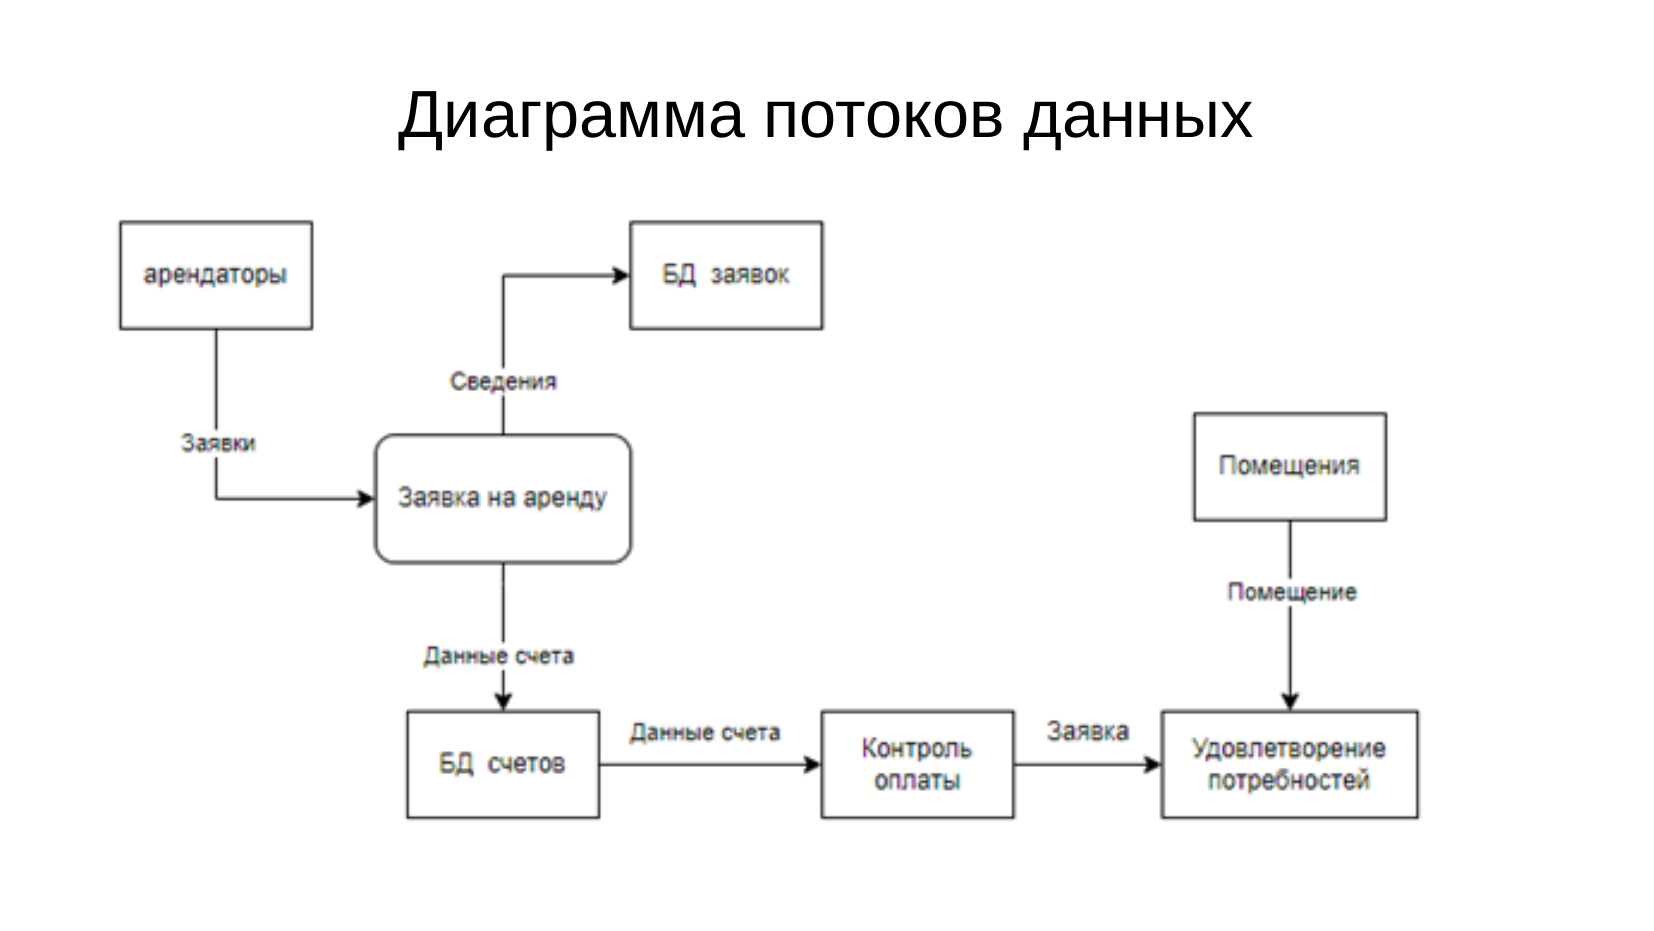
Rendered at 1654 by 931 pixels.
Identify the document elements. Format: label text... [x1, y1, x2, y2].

title Диаграмма потоков данных [82, 37, 1571, 193]
picture [100, 153, 1477, 874]
